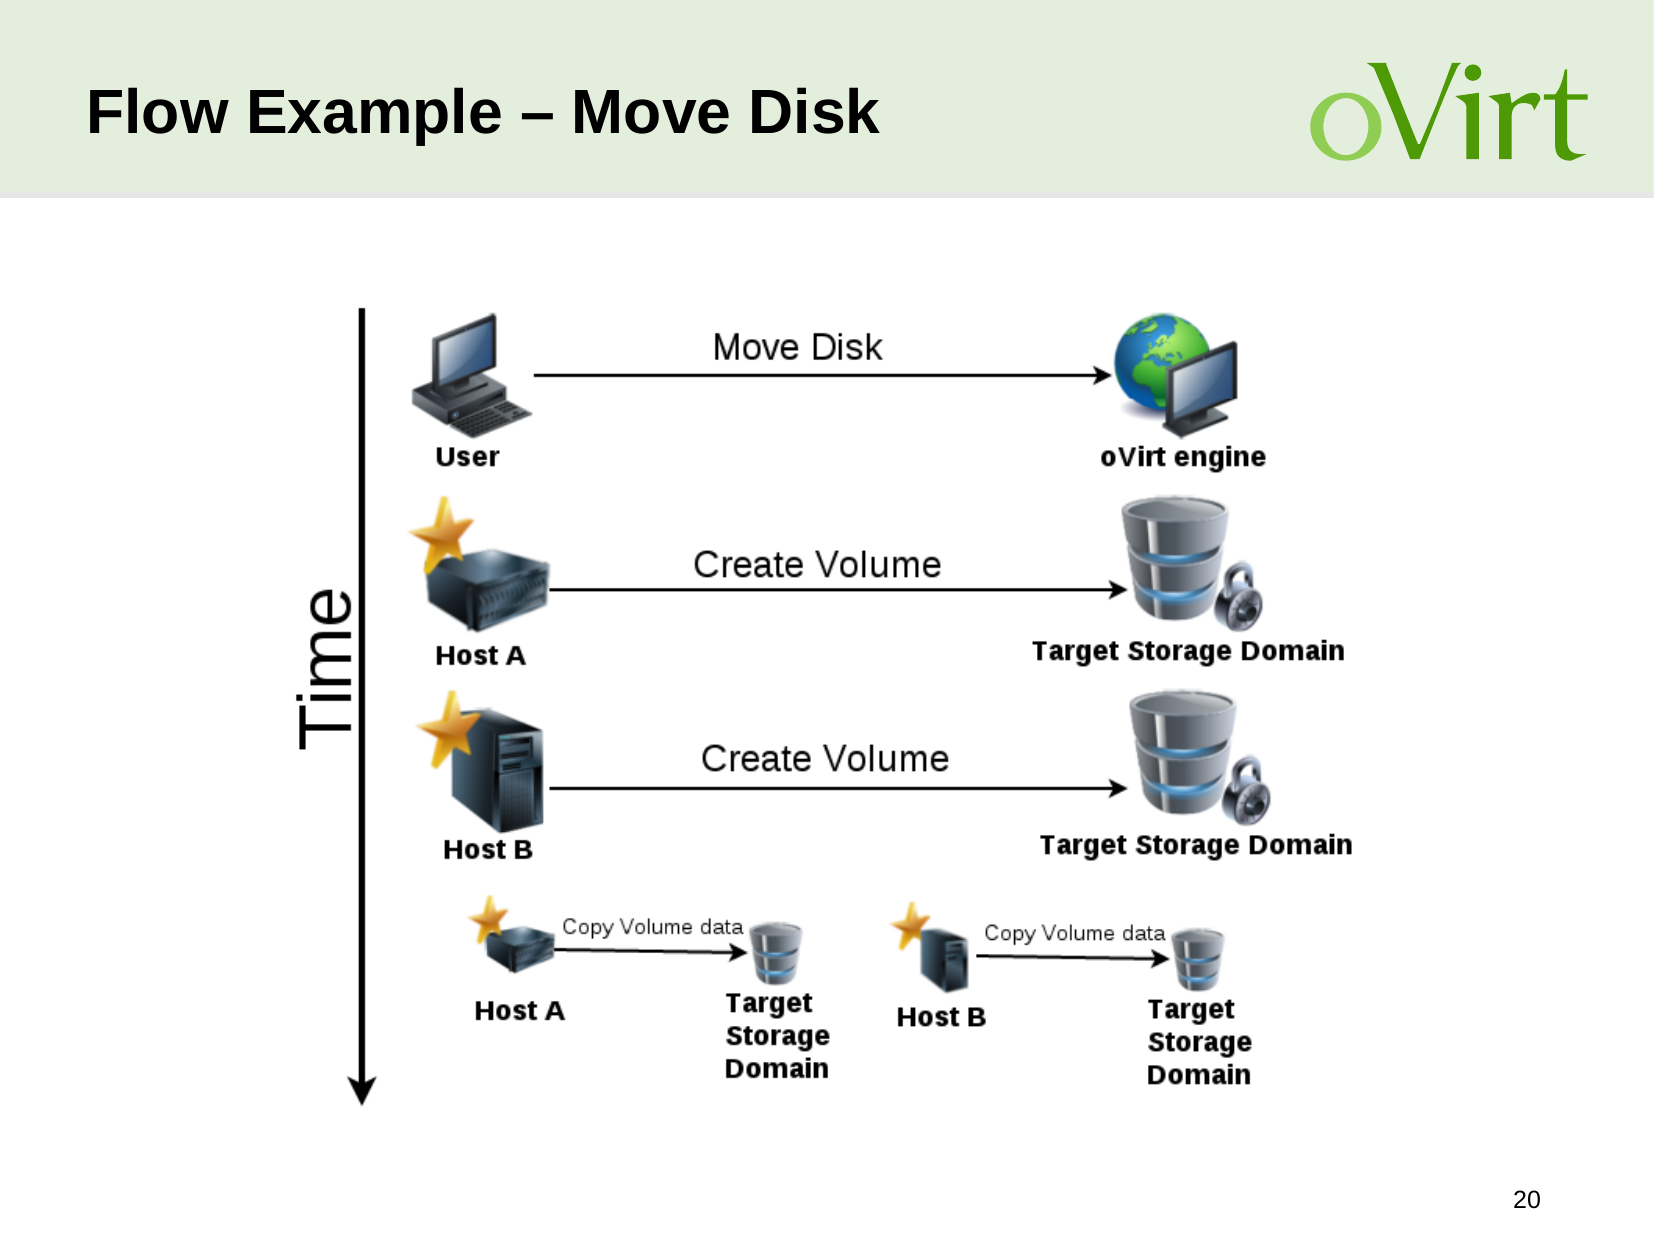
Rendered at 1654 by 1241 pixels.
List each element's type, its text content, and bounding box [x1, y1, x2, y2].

title Flow Example – Move Disk [86, 36, 1307, 188]
picture [259, 238, 1394, 1158]
